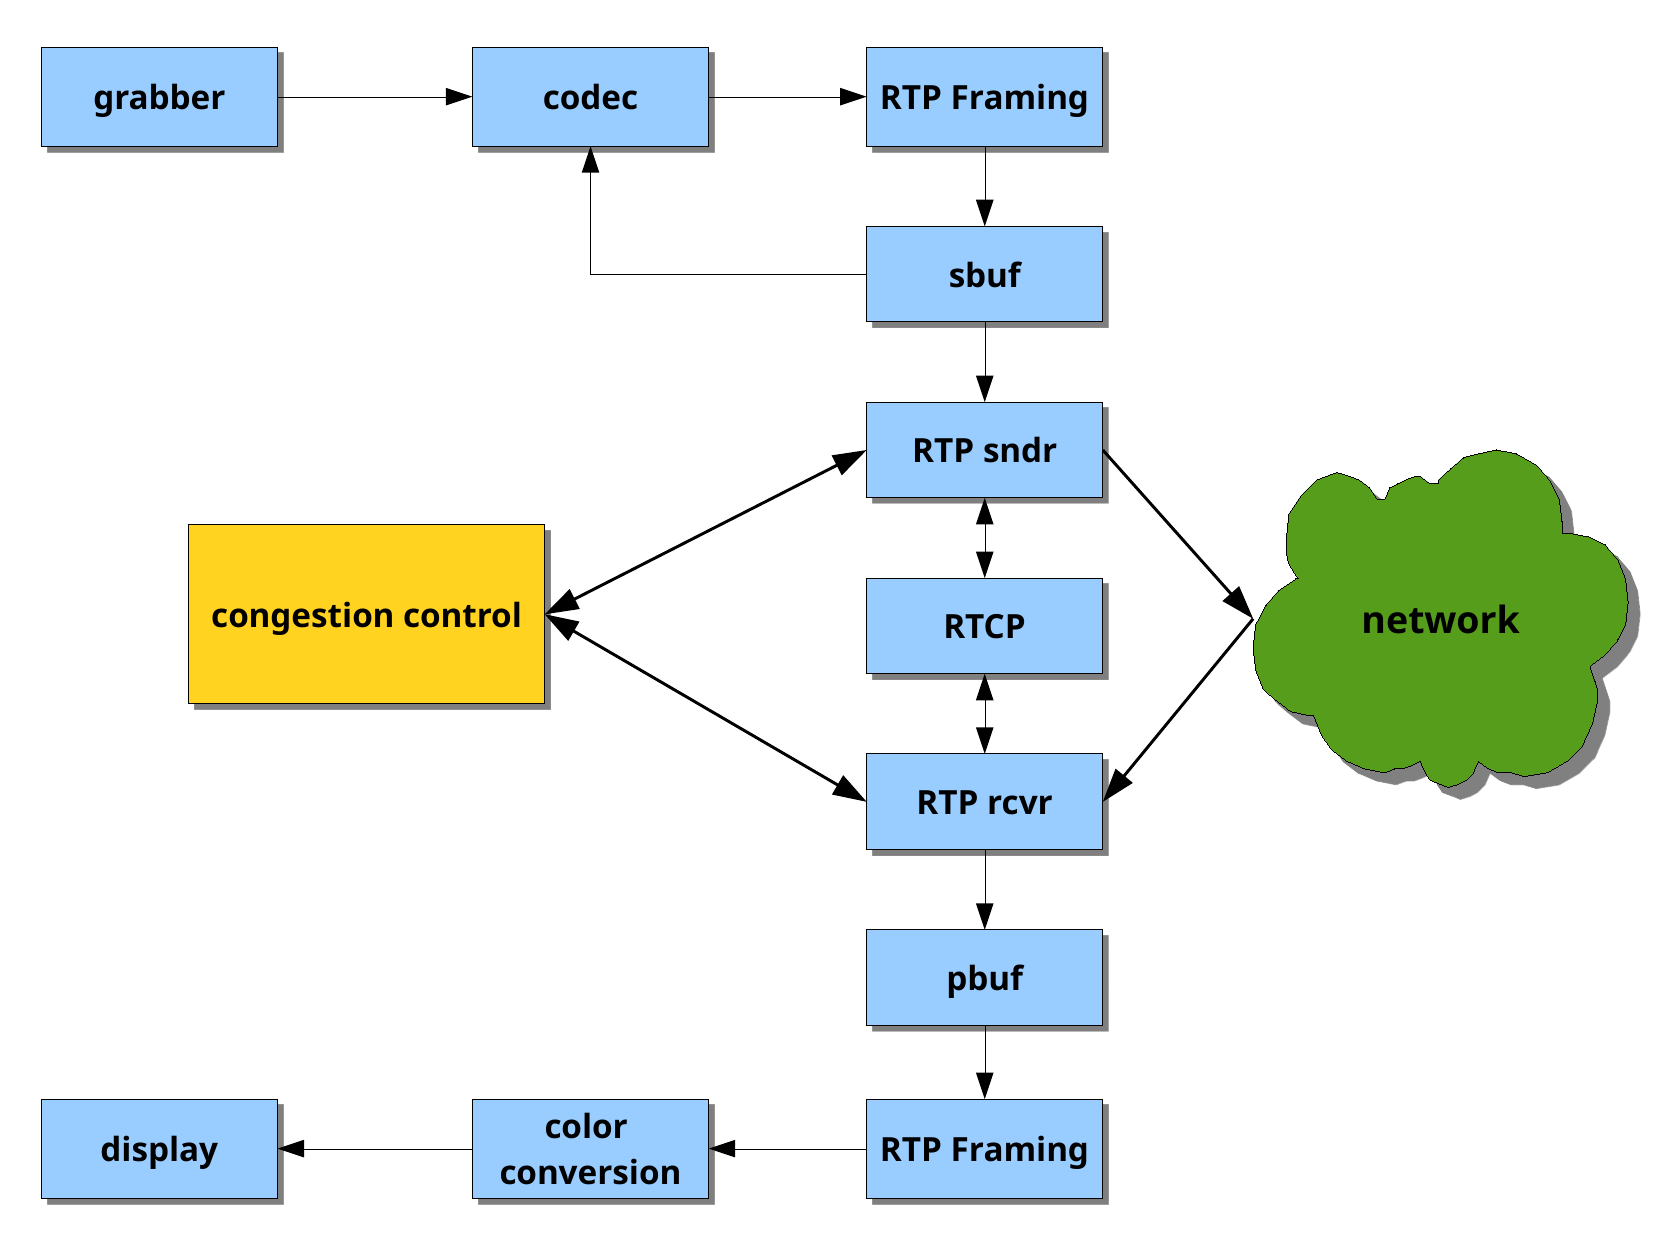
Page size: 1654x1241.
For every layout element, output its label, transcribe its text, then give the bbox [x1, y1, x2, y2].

text_box network [1253, 449, 1629, 788]
text_box congestion control [188, 524, 545, 704]
text_box RTP rcvr [866, 753, 1103, 850]
text_box sbuf [866, 226, 1103, 322]
text_box RTCP [866, 578, 1103, 674]
text_box pbuf [866, 929, 1103, 1026]
text_box color conversion [472, 1099, 709, 1199]
text_box display [41, 1099, 278, 1199]
text_box grabber [41, 47, 278, 147]
text_box RTP Framing [866, 47, 1103, 147]
text_box RTP Framing [866, 1099, 1103, 1199]
text_box RTP sndr [866, 402, 1103, 498]
text_box codec [472, 47, 709, 147]
